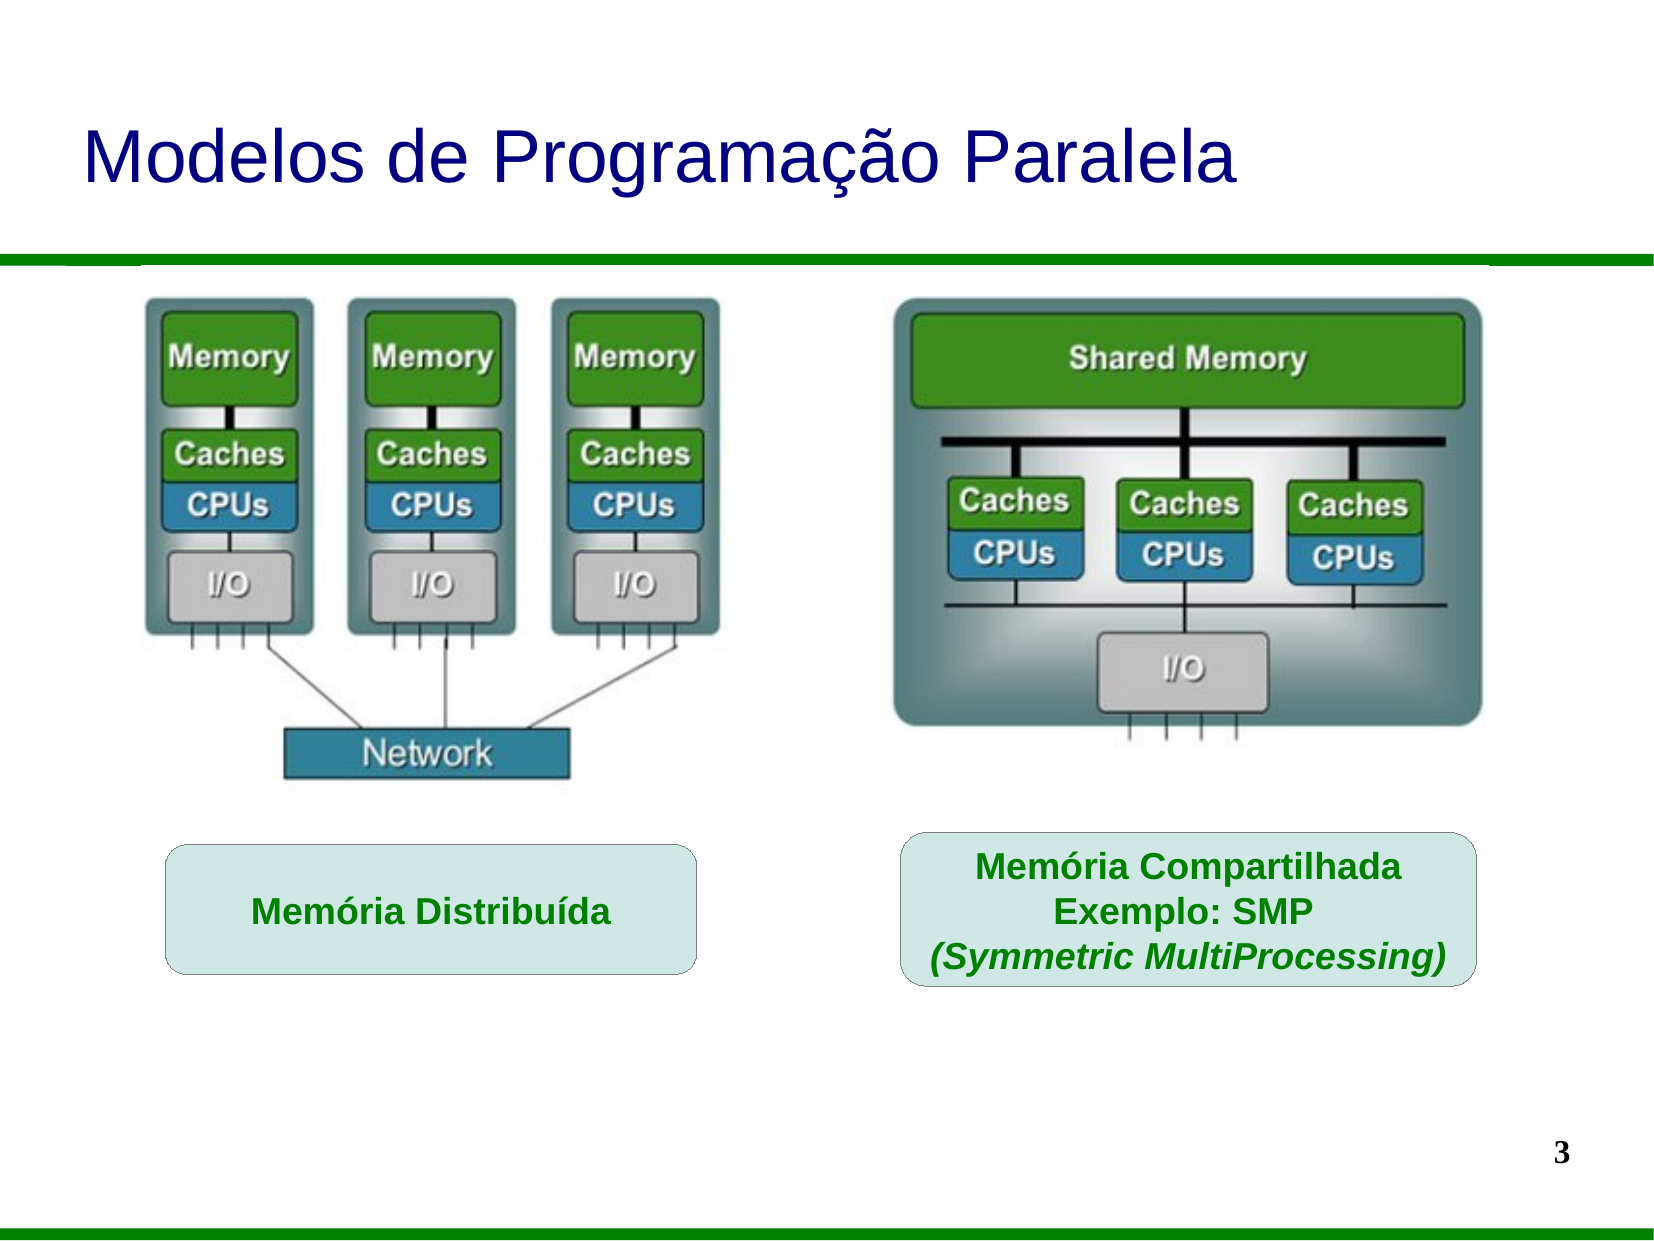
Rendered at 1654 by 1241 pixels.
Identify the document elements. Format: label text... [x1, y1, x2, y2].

title Modelos de Programação Paralela [82, 49, 1571, 257]
text_box Memória Compartilhada Exemplo: SMP (Symmetric MultiProcessing) [900, 832, 1477, 987]
picture [141, 265, 1489, 815]
text_box Memória Distribuída [165, 844, 697, 975]
slide_number <número> [1185, 1129, 1571, 1216]
